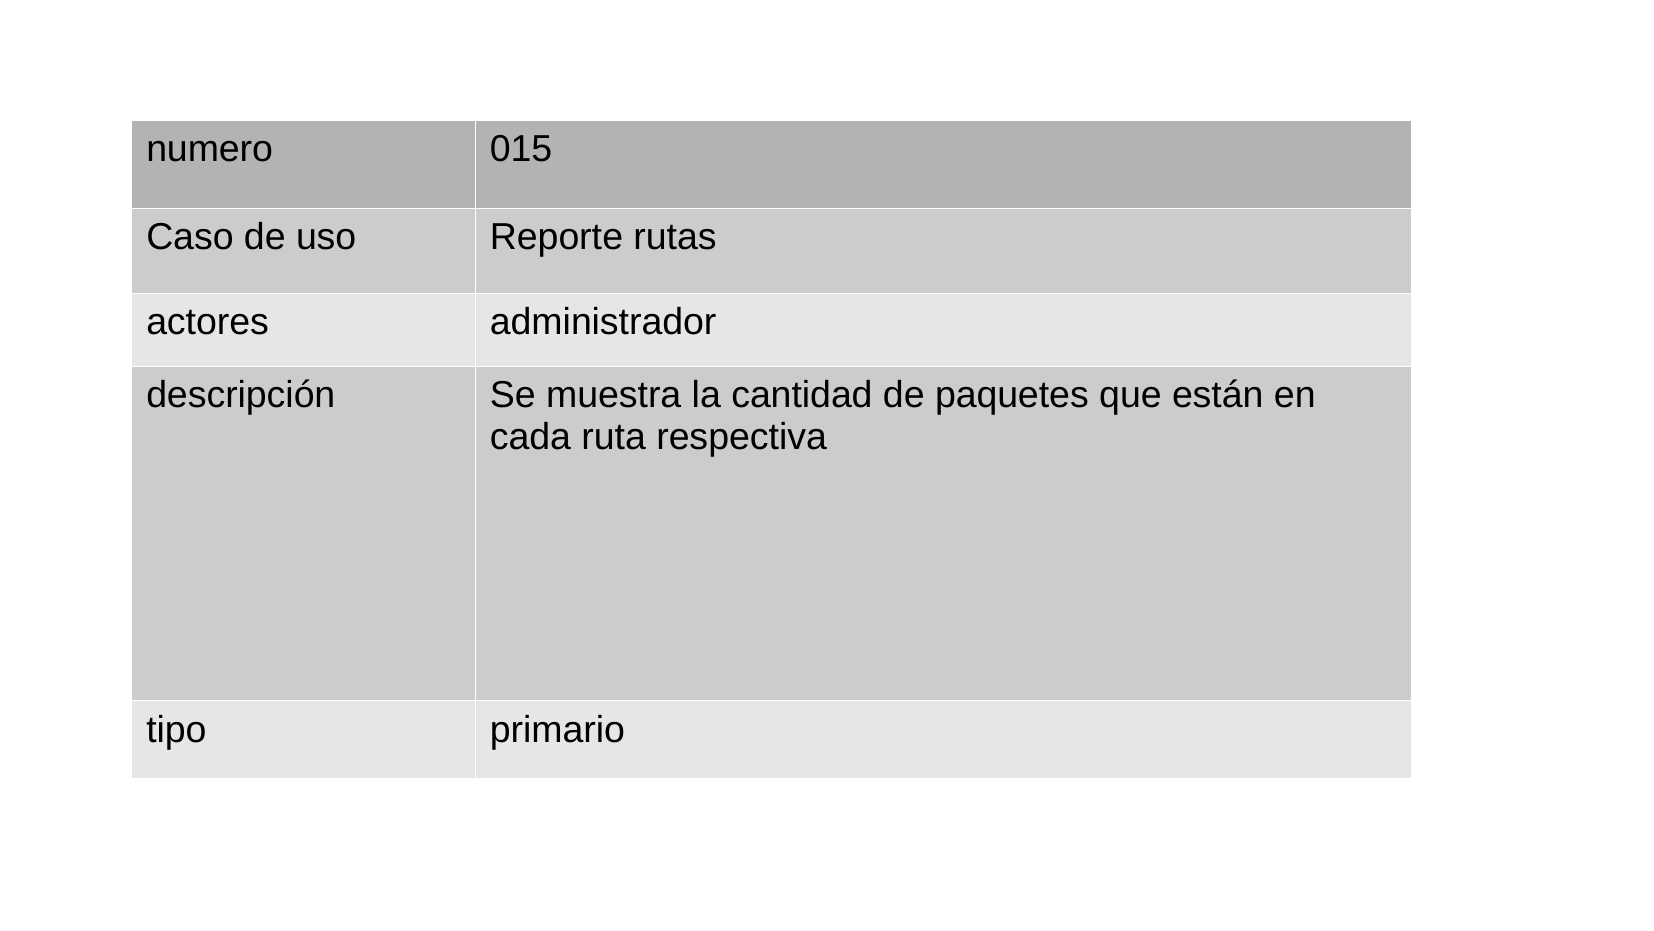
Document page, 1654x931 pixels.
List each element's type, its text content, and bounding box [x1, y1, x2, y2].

table_cell primario [476, 701, 1411, 778]
table_cell Se muestra la cantidad de paquetes que están en cada ruta respectiva [476, 367, 1411, 700]
table_cell tipo [132, 701, 475, 778]
table_cell actores [132, 294, 475, 366]
table_cell Caso de uso [132, 209, 475, 293]
table_cell Reporte rutas [476, 209, 1411, 293]
table_header numero [132, 121, 475, 208]
table_header 015 [476, 121, 1411, 208]
table_cell administrador [476, 294, 1411, 366]
table_cell descripción [132, 367, 475, 700]
